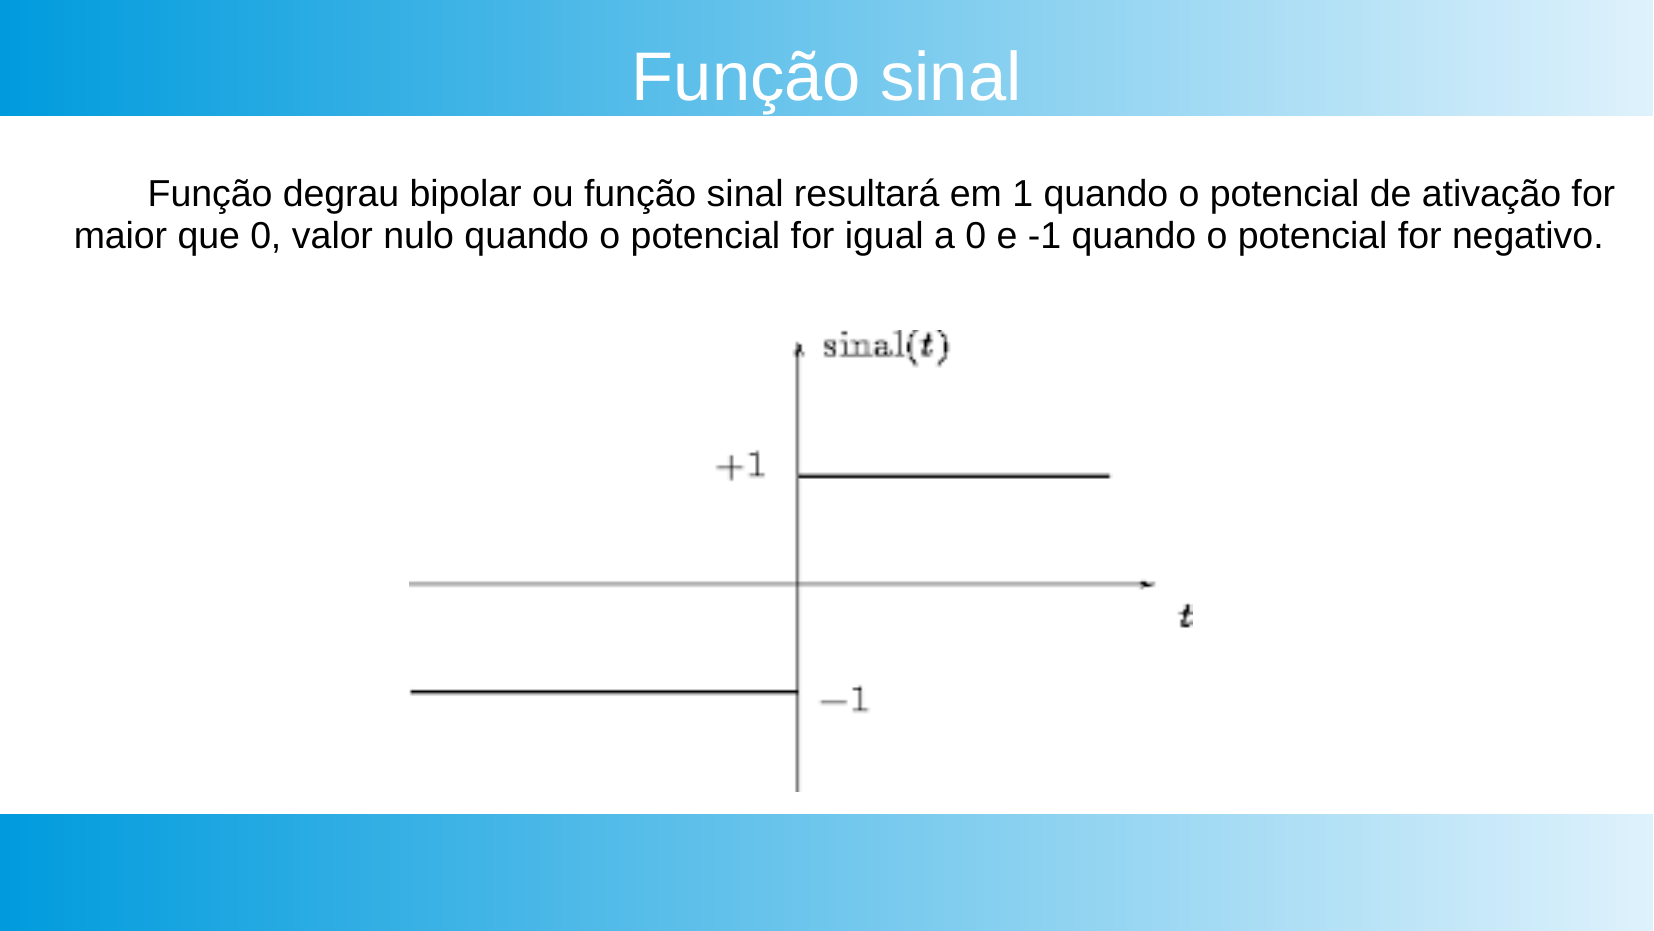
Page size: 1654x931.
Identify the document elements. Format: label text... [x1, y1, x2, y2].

text_box Função degrau bipolar ou função sinal resultará em 1 quando o potencial de ativação for maior que 0, valor nulo quando o potencial for igual a 0 e -1 quando o potencial for negativo. [59, 165, 1641, 265]
title Função sinal [82, 37, 1571, 116]
picture [409, 330, 1193, 792]
